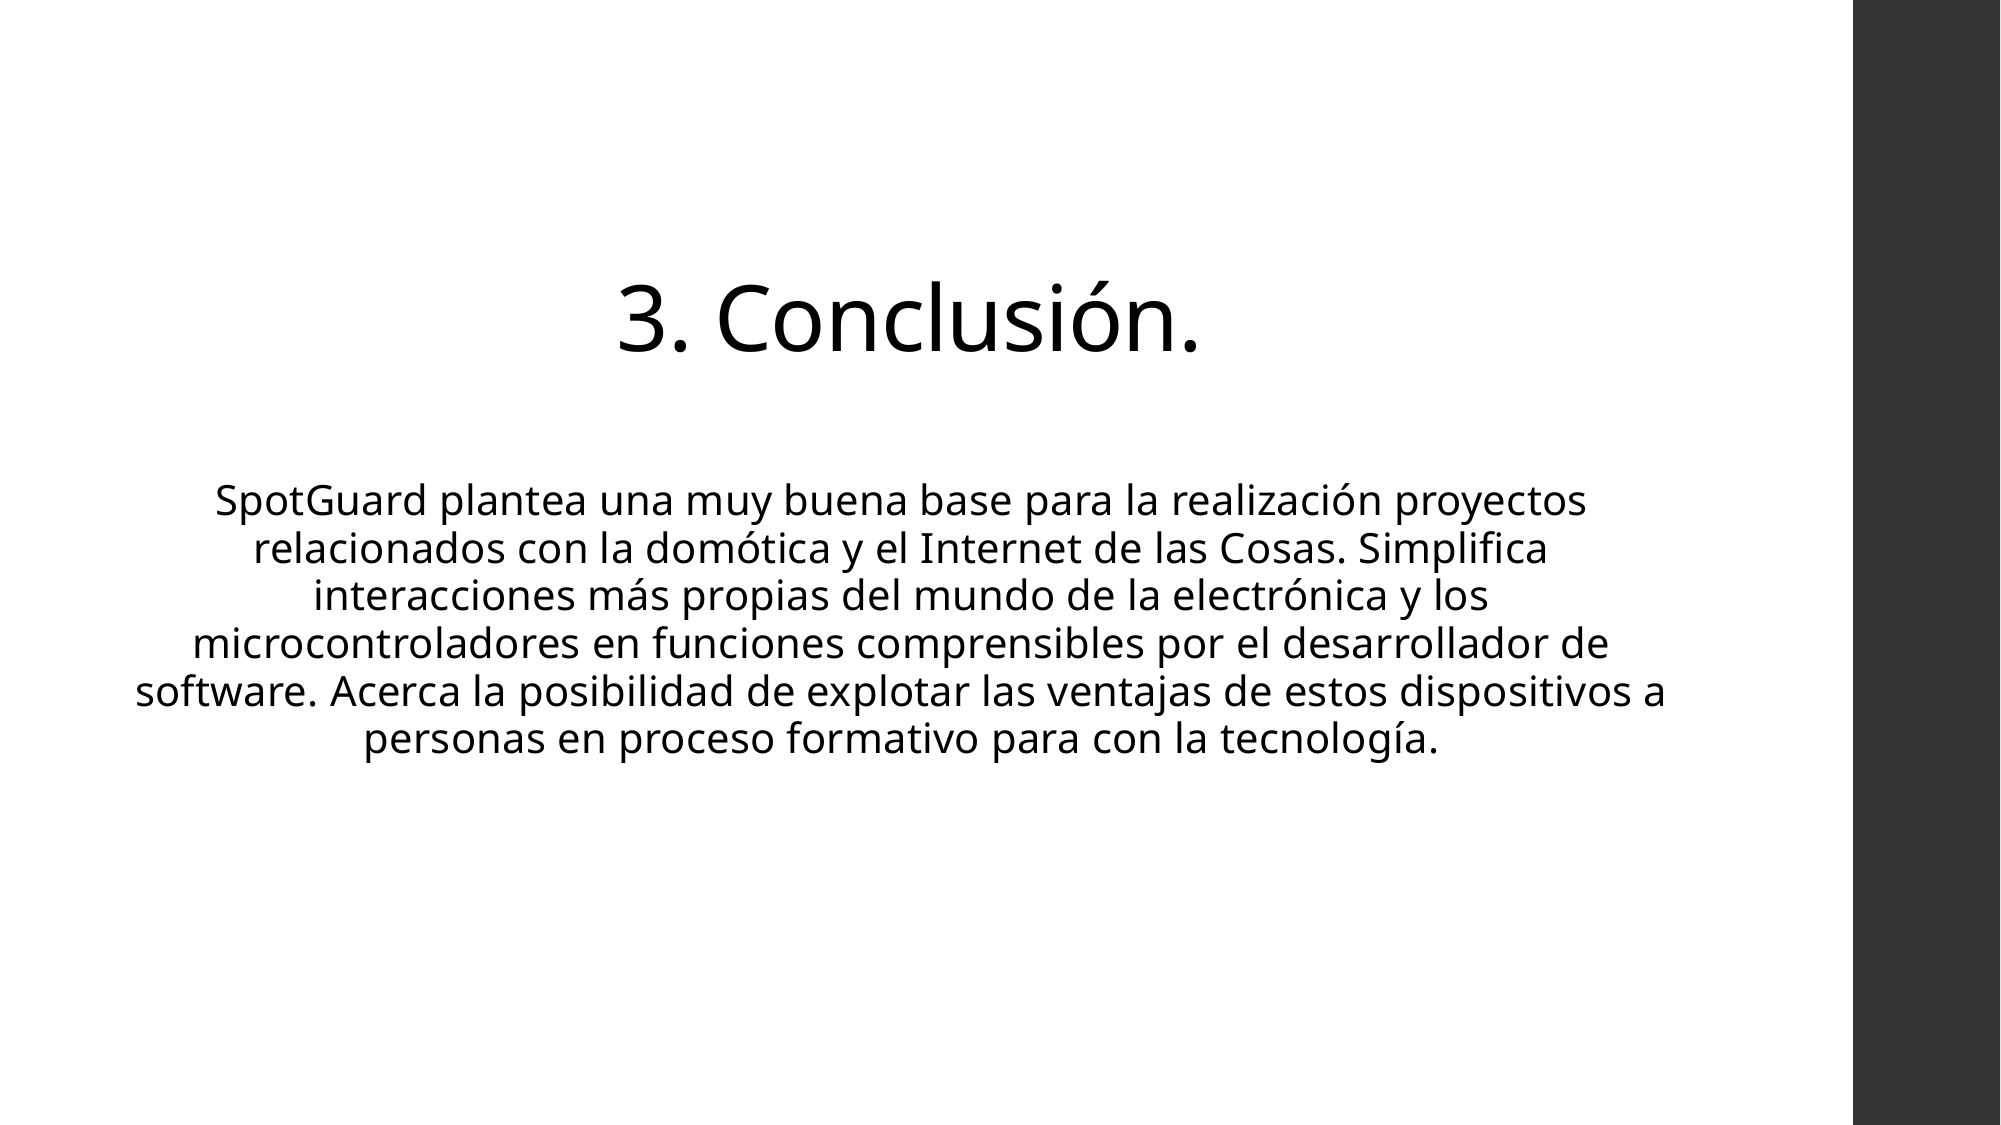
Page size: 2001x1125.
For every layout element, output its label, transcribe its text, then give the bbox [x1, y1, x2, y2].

text_box 3. Conclusión. [114, 245, 1705, 379]
list SpotGuard plantea una muy buena base para la realización proyectos relacionados con la domótica y el Internet de las Cosas. Simplifica interacciones más propias del mundo de la electrónica y los microcontroladores en funciones comprensibles por el desarrollador de software. Acerca la posibilidad de explotar las ventajas de estos dispositivos a personas en proceso formativo para con la tecnología. [120, 470, 1700, 1125]
